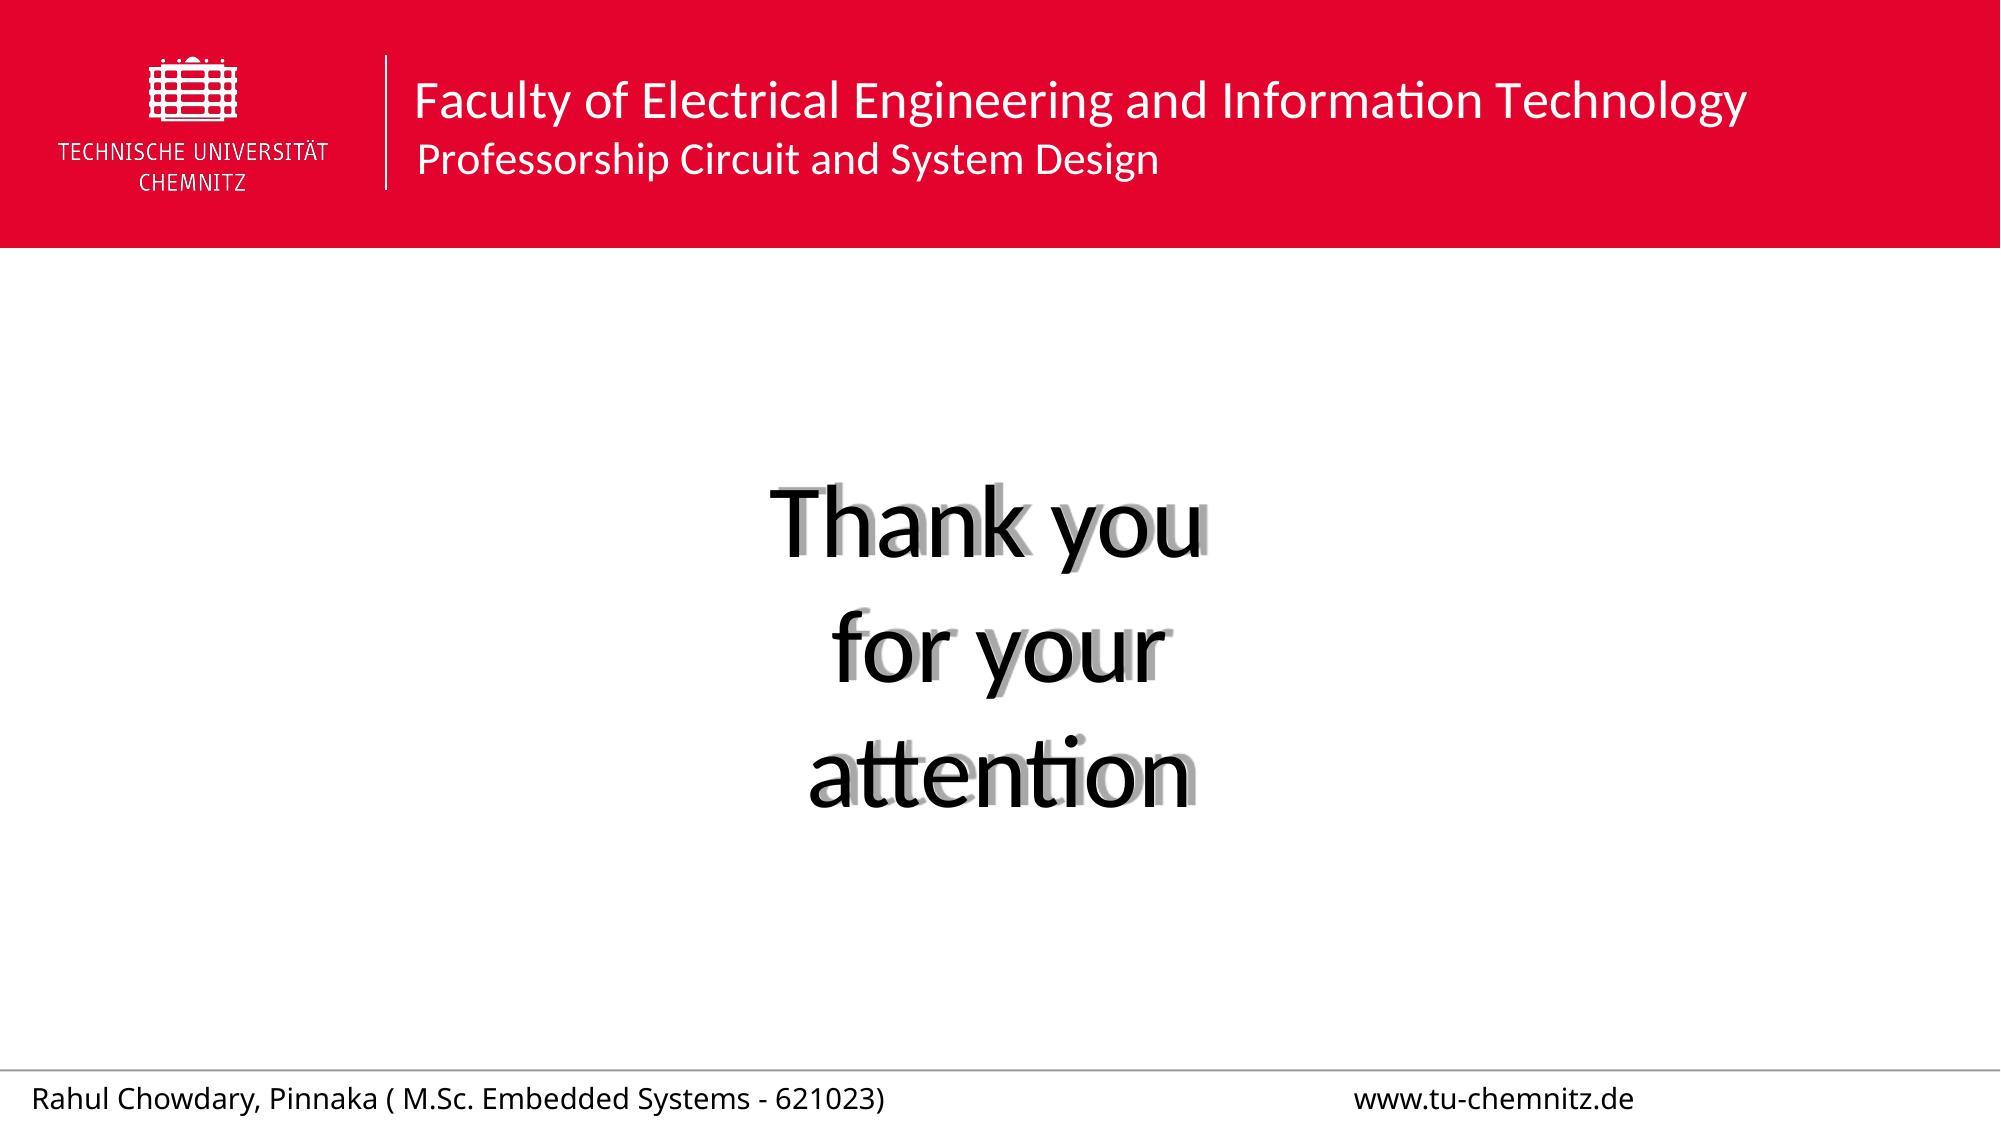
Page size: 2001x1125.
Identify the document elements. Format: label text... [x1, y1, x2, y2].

text_box Thank you for your attention [594, 445, 1406, 840]
